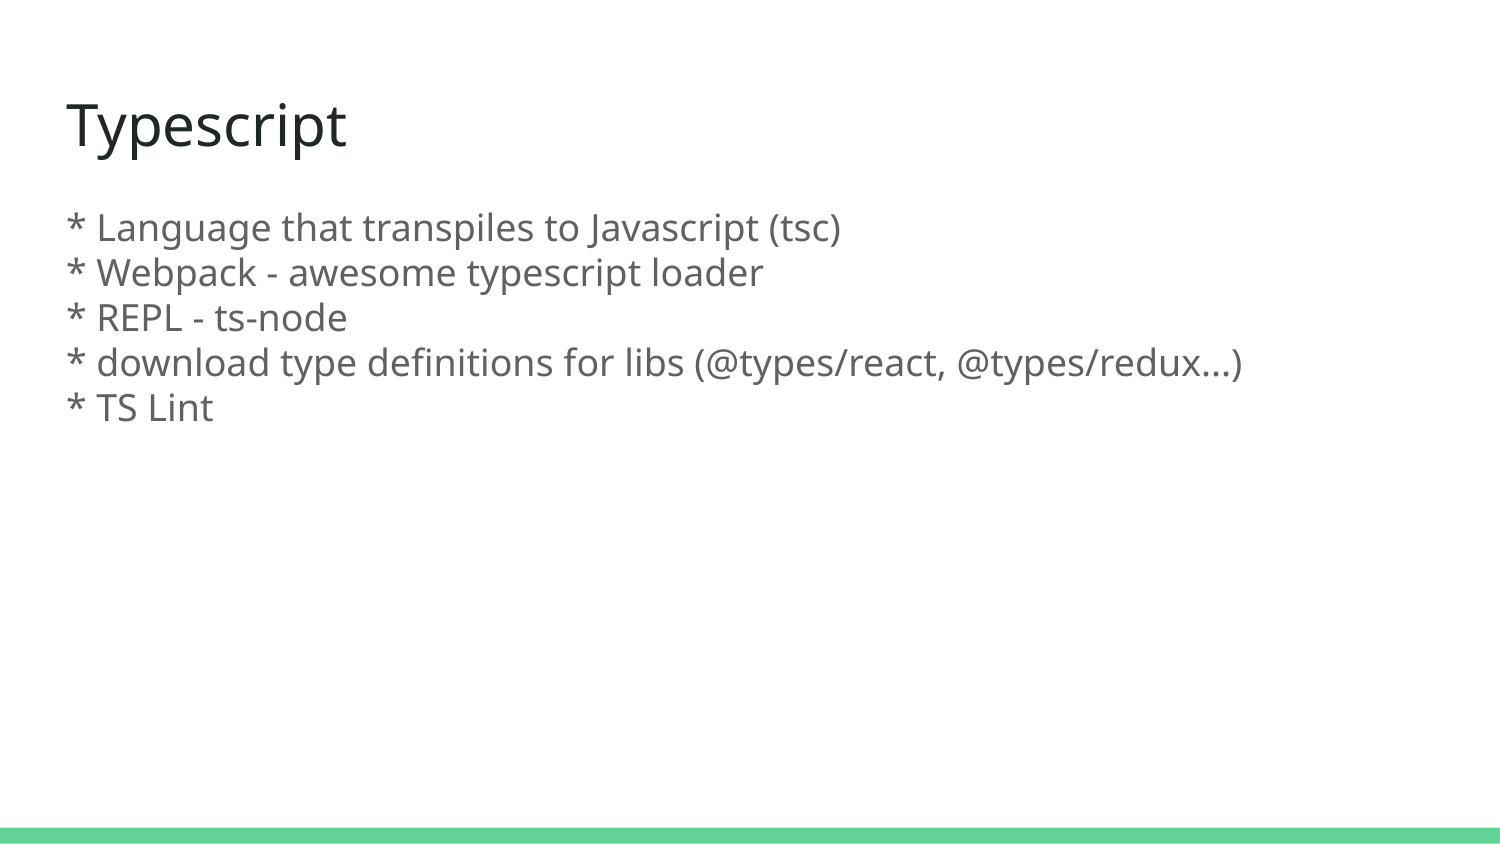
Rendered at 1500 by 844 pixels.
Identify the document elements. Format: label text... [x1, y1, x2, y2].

title Typescript [51, 72, 1449, 167]
list * Language that transpiles to Javascript (tsc) * Webpack - awesome typescript loader * REPL - ts-node * download type definitions for libs (@types/react, @types/redux...) * TS Lint [51, 189, 1449, 750]
